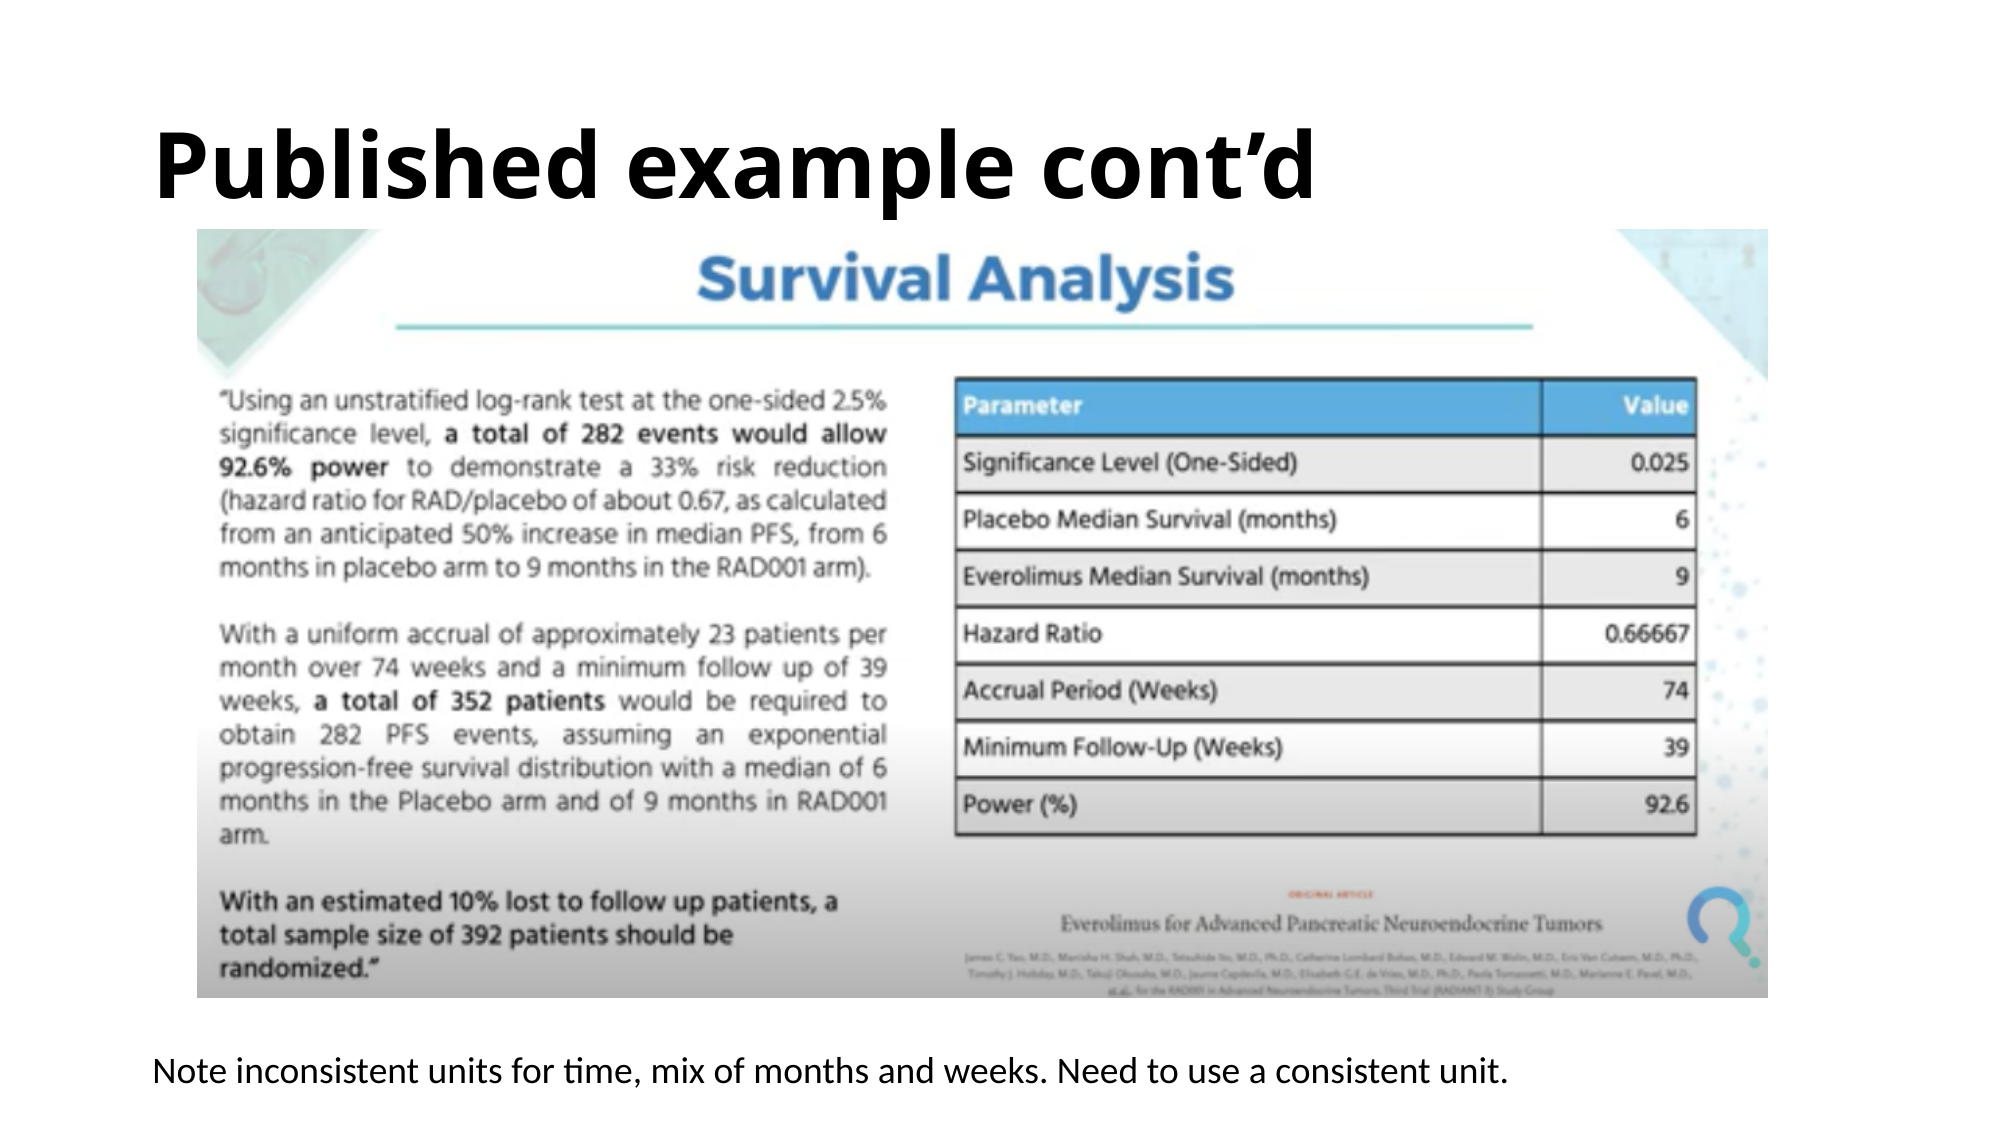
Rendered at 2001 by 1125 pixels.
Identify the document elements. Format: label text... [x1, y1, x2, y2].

text_box Note inconsistent units for time, mix of months and weeks. Need to use a consistent unit. [137, 1038, 1678, 1100]
picture [197, 229, 1768, 998]
title Published example cont’d [137, 59, 1863, 278]
